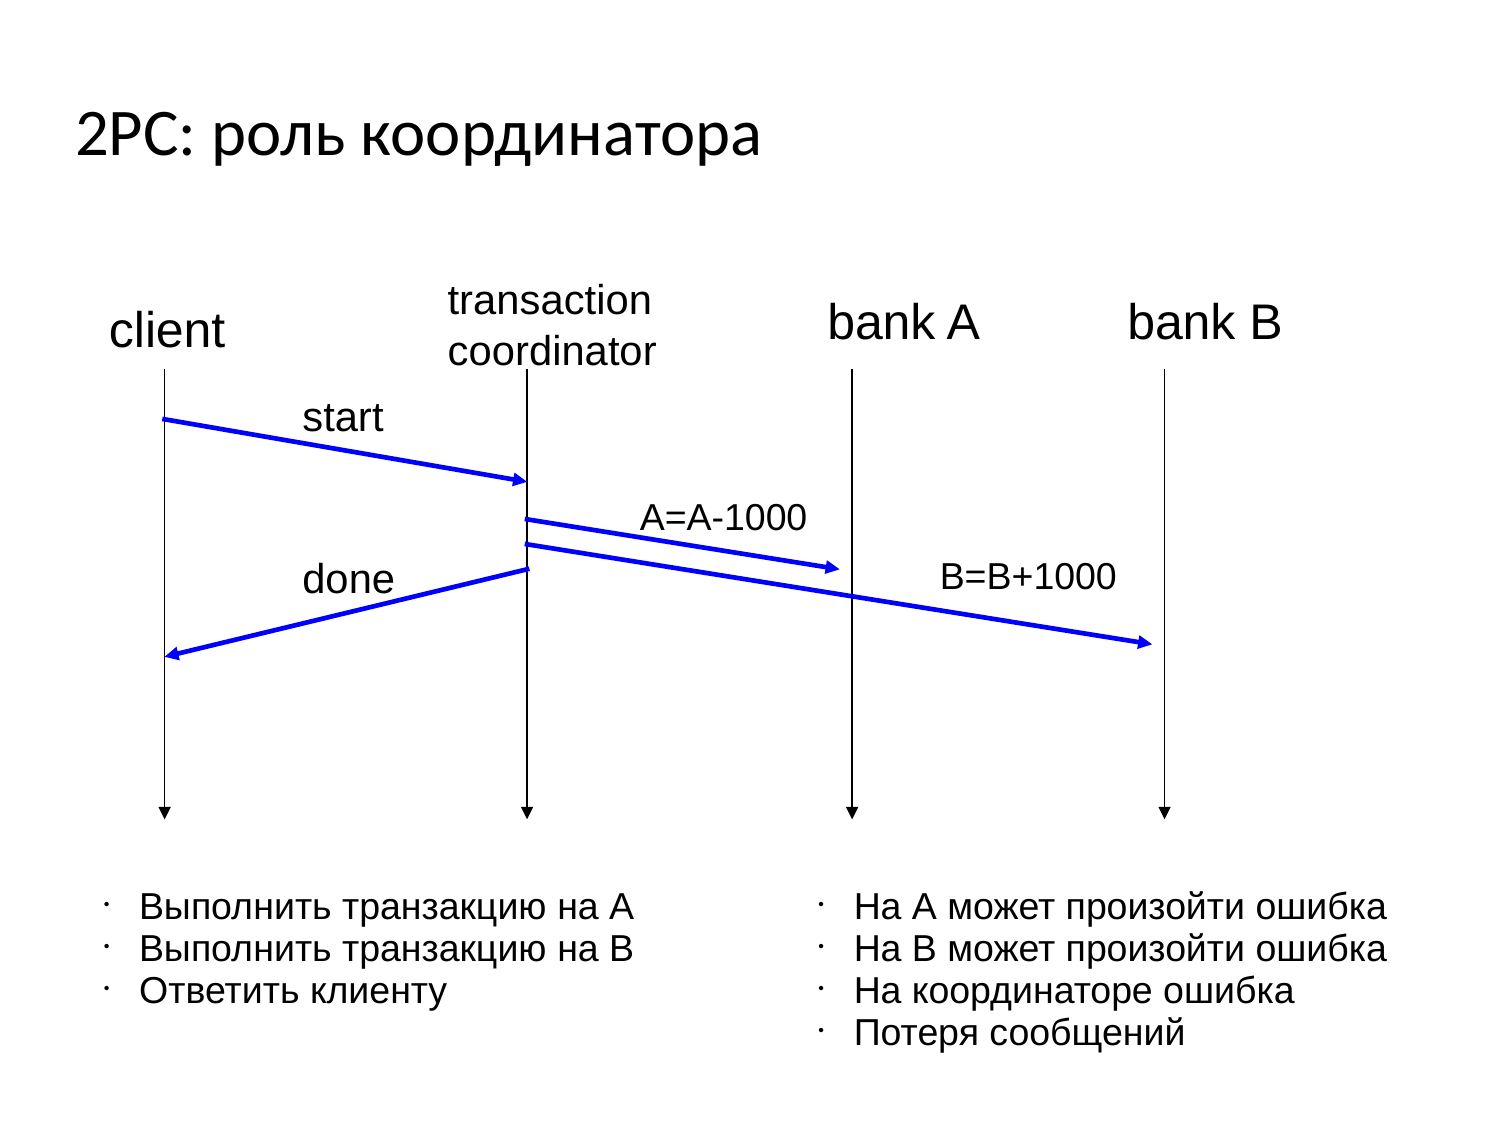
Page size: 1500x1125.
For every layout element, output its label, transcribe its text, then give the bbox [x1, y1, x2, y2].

text_box Выполнить транзакцию на А Выполнить транзакцию на B Ответить клиенту [88, 878, 650, 1019]
title 2PC: роль координатора [75, 45, 1425, 233]
text_box На А может произойти ошибка На B может произойти ошибка На координаторе ошибка Потеря сообщений [803, 878, 1402, 1061]
text_box bank A [777, 281, 995, 358]
text_box B=B+1000 [889, 544, 1132, 605]
text_box A=A-1000 [589, 485, 823, 547]
text_box start [252, 381, 399, 448]
text_box transaction coordinator [397, 265, 672, 382]
text_box client [58, 289, 241, 366]
text_box bank B [1077, 281, 1298, 358]
text_box done [252, 544, 411, 610]
